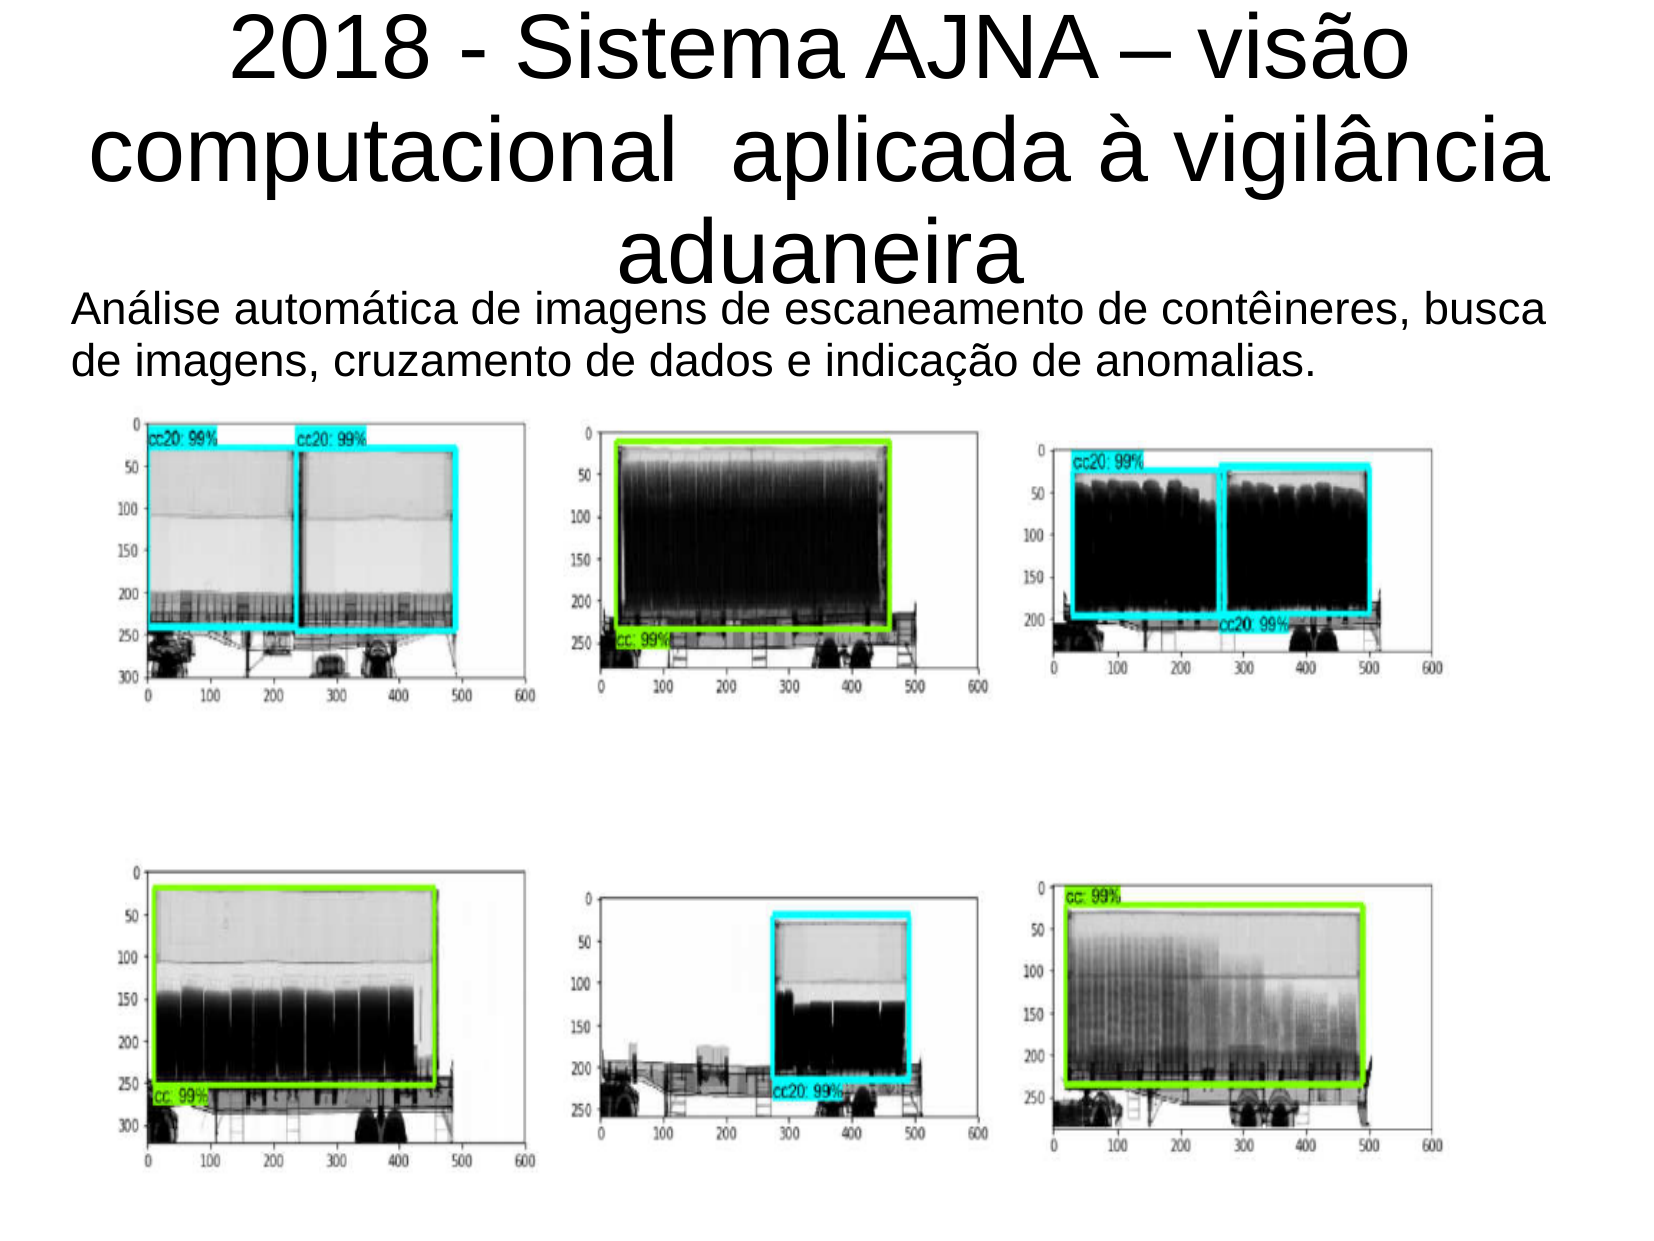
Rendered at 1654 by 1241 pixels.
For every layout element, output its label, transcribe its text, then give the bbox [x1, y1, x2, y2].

subtitle Análise automática de imagens de escaneamento de contêineres, busca de imagens, cruzamento de dados e indicação de anomalias. [70, 283, 1571, 435]
picture [94, 435, 1477, 1221]
title 2018 - Sistema AJNA – visão computacional aplicada à vigilância aduaneira [82, 0, 1560, 283]
